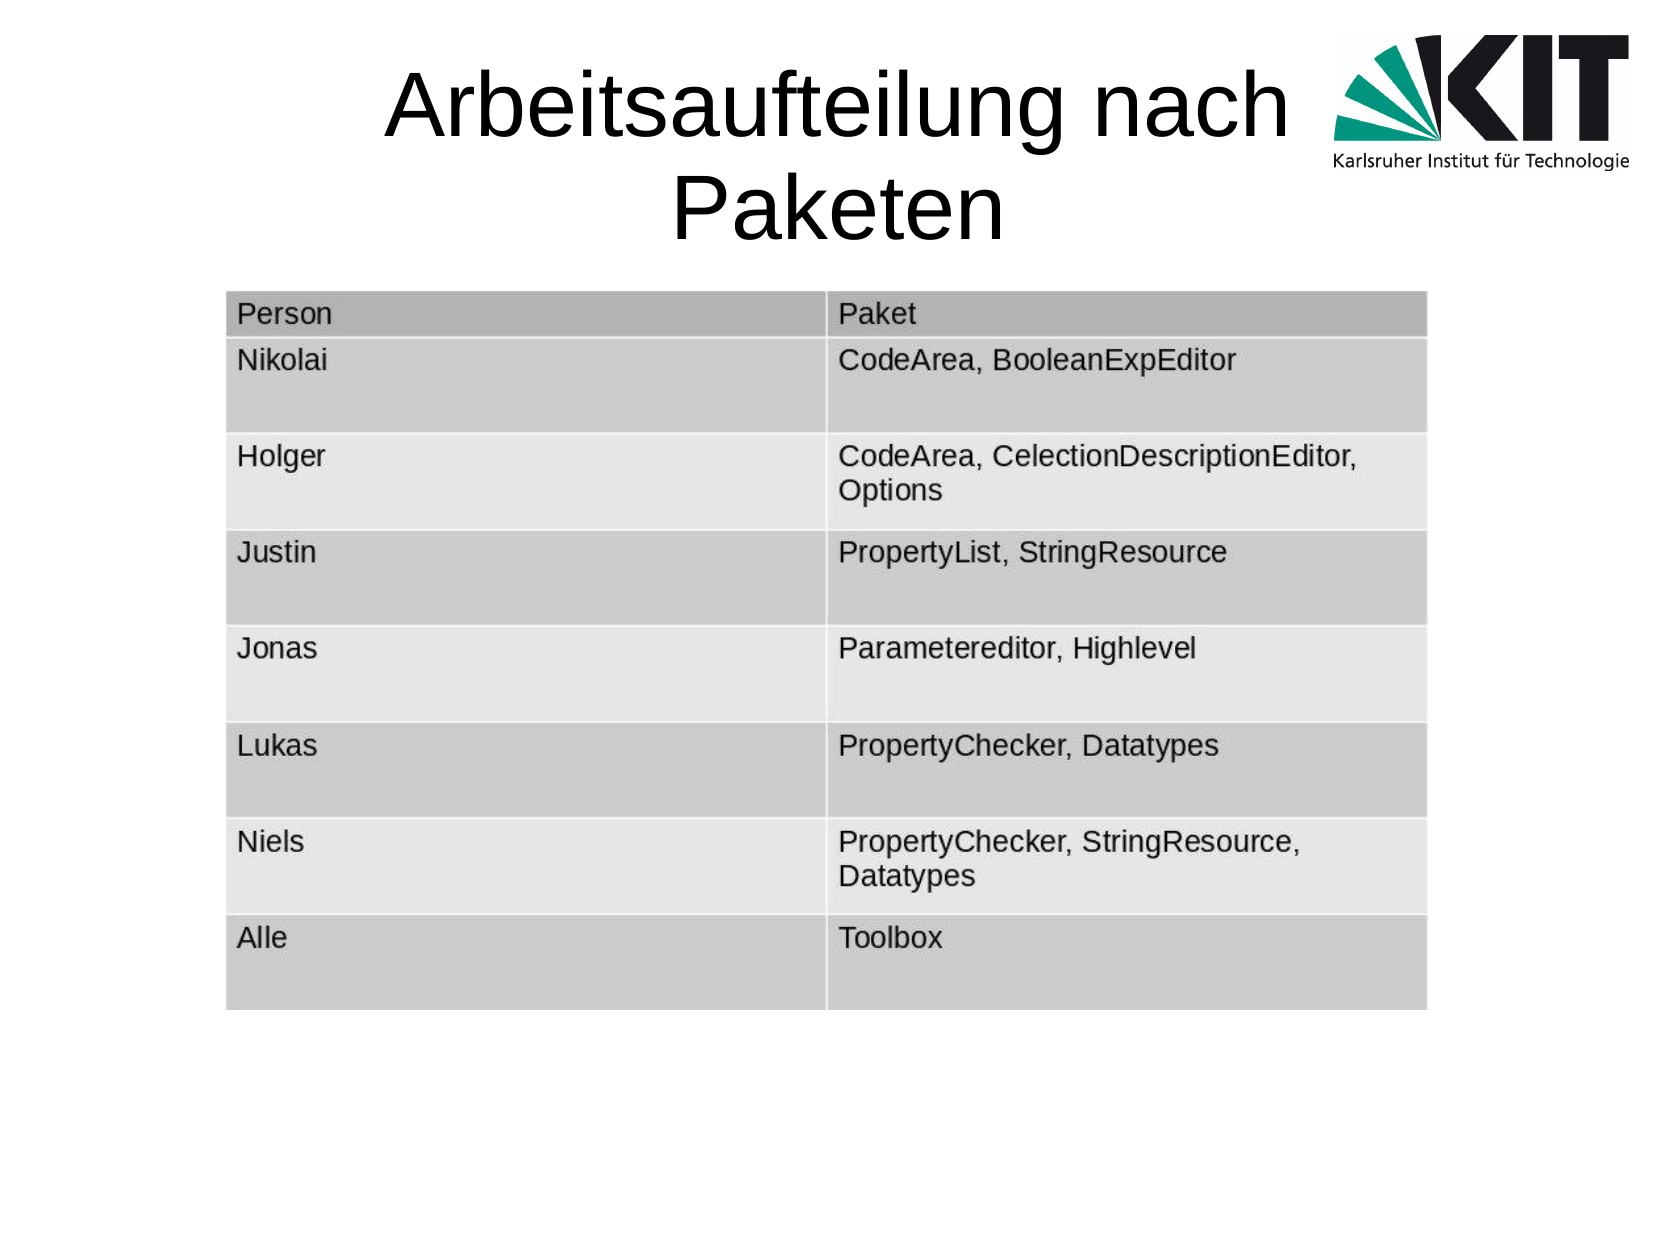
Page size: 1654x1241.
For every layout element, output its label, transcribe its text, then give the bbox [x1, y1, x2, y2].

picture [1334, 35, 1629, 171]
title Arbeitsaufteilung nach Paketen [224, 52, 1453, 260]
picture [225, 290, 1428, 1010]
